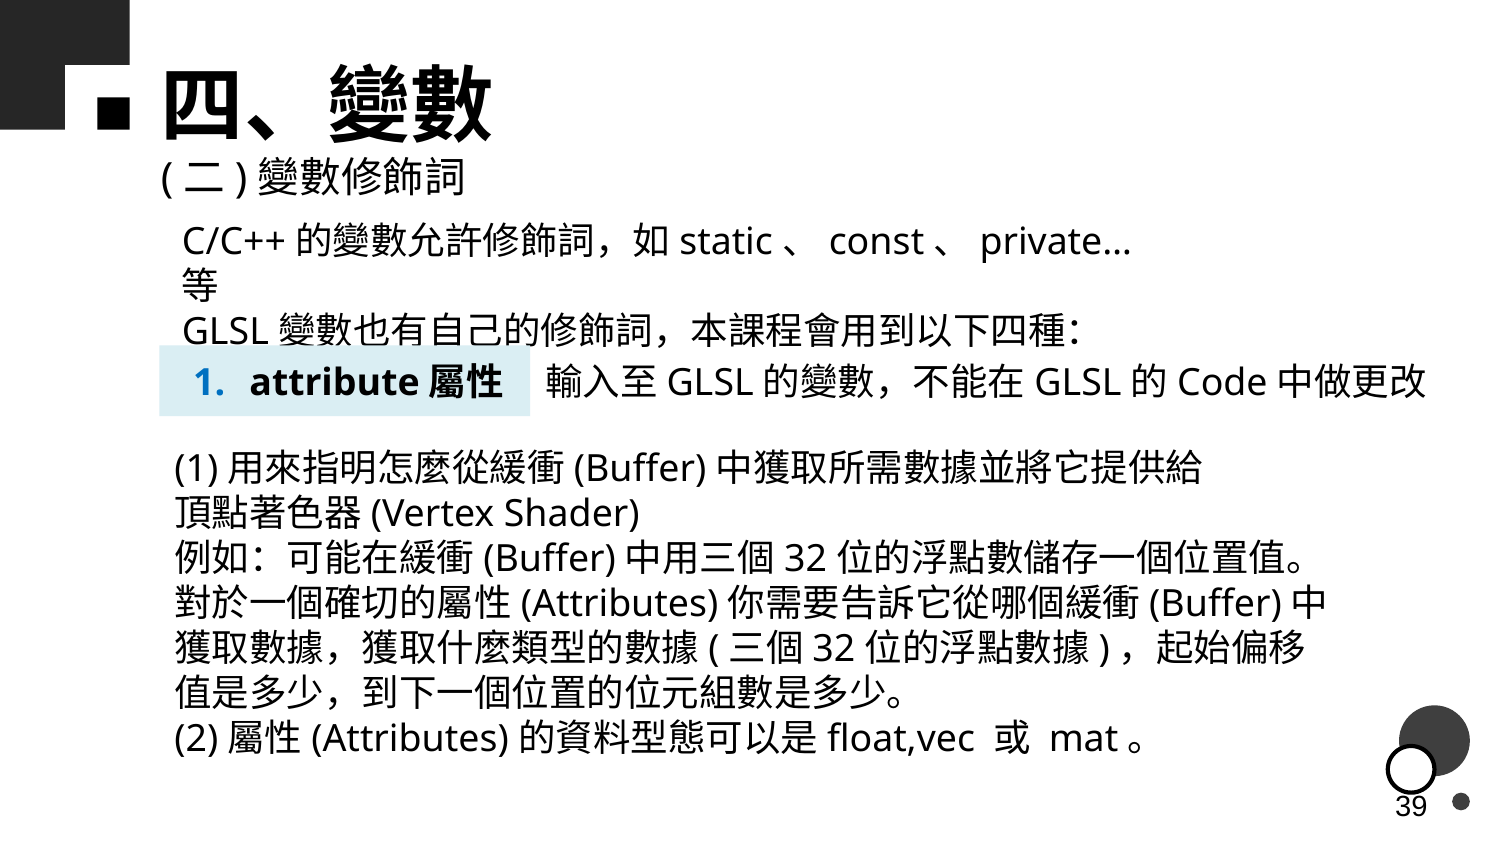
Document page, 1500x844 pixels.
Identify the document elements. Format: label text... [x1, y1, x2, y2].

slide_number <number> [1092, 782, 1443, 827]
text_box attribute屬性 [159, 345, 531, 417]
text_box [97, 97, 130, 130]
text_box (1)用來指明怎麼從緩衝(Buffer)中獲取所需數據並將它提供給 頂點著色器(Vertex Shader) 例如：可能在緩衝(Buffer)中用三個32位的浮點數儲存一個位置值。對於一個確切的屬性(Attributes)你需要告訴它從哪個緩衝(Buffer)中獲取數據，獲取什麼類型的數據(三個32位的浮點數據)，起始偏移值是多少，到下一個位置的位元組數是多少。 (2)屬性(Attributes)的資料型態可以是float,vec 或 mat。 [159, 436, 1348, 767]
text_box [1452, 792, 1470, 811]
text_box 輸入至GLSL的變數，不能在GLSL的Code中做更改 [530, 350, 1460, 411]
text_box C/C++的變數允許修飾詞，如static、const、private…等 GLSL變數也有自己的修飾詞，本課程會用到以下四種： [166, 209, 1181, 350]
text_box [1387, 705, 1470, 782]
text_box (二)變數修飾詞 [145, 143, 714, 209]
title 四、變數 [145, 32, 845, 173]
text_box [0, 0, 130, 130]
